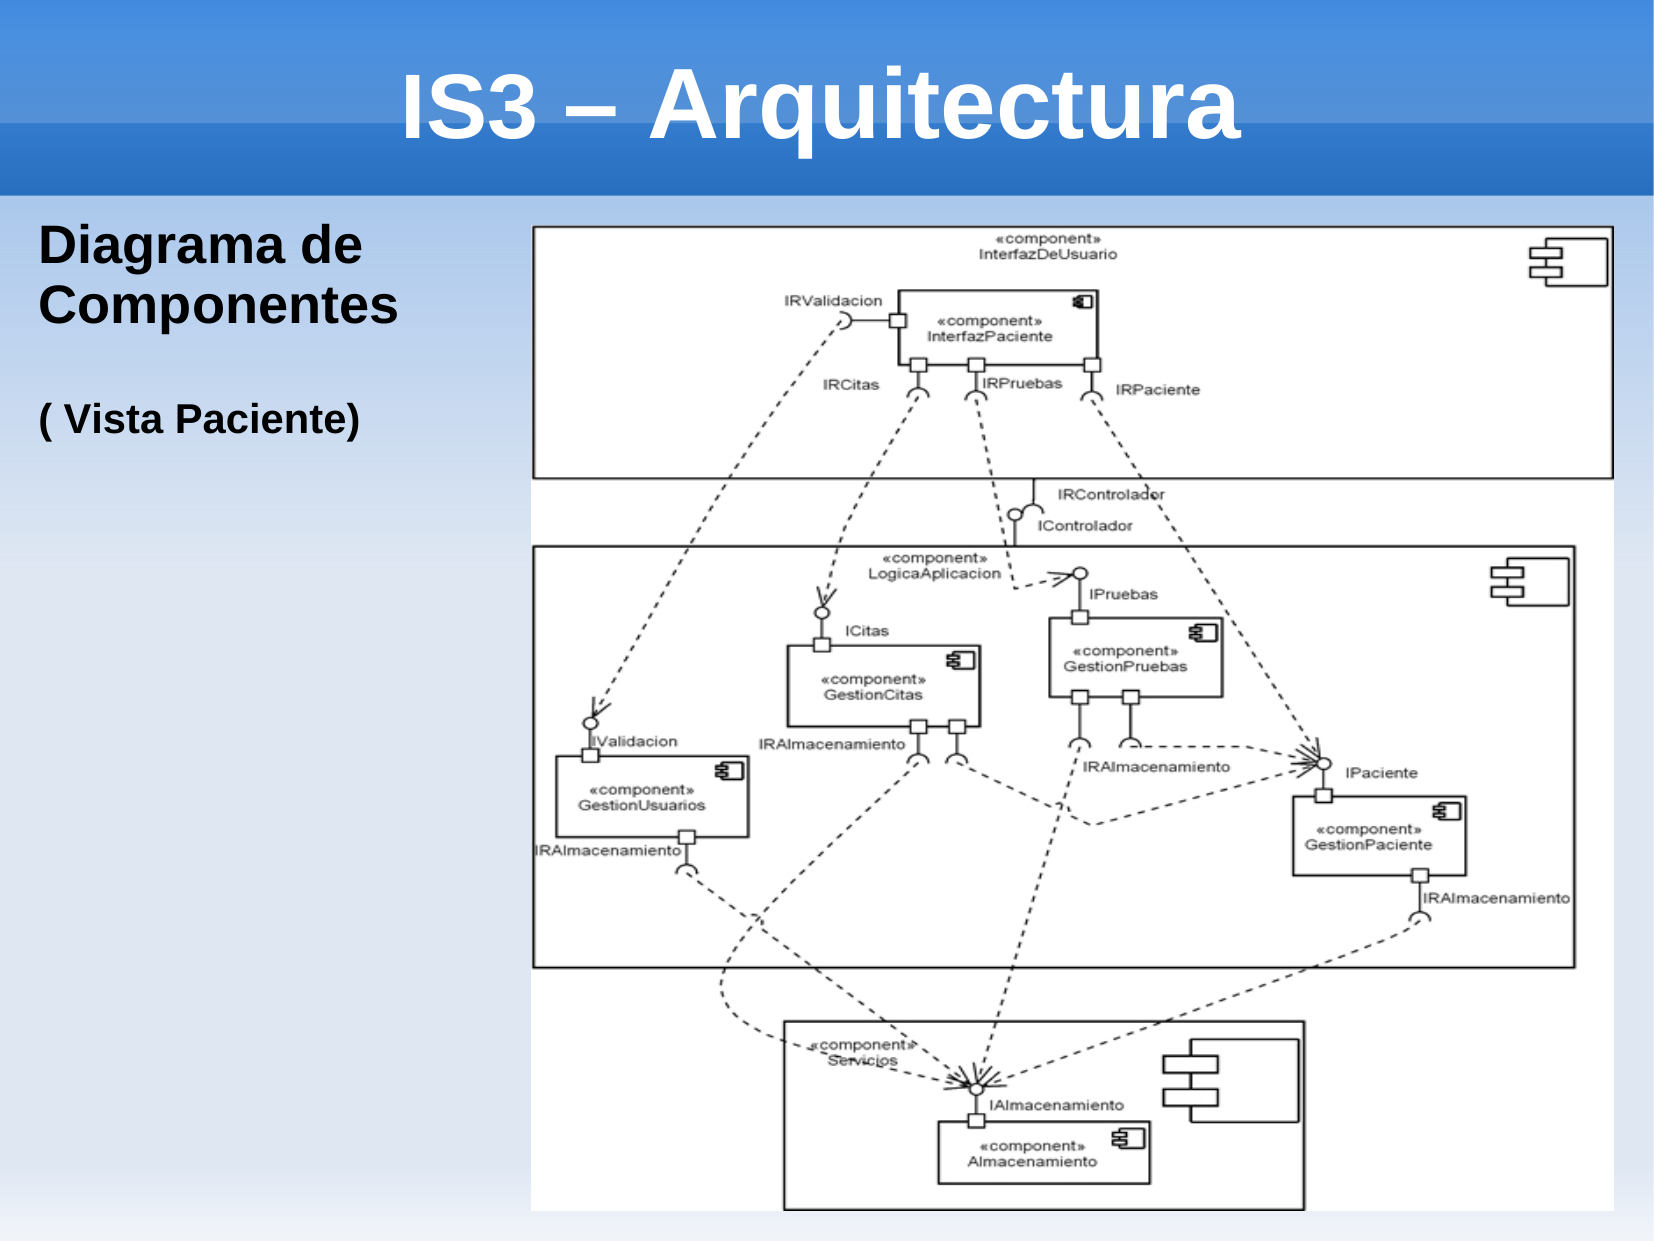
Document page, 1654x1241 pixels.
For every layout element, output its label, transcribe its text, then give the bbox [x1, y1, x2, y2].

picture [0, 0, 1654, 1241]
title IS3 – Arquitectura [76, 7, 1565, 200]
text_box Diagrama de Componentes ( Vista Paciente) [23, 206, 438, 456]
